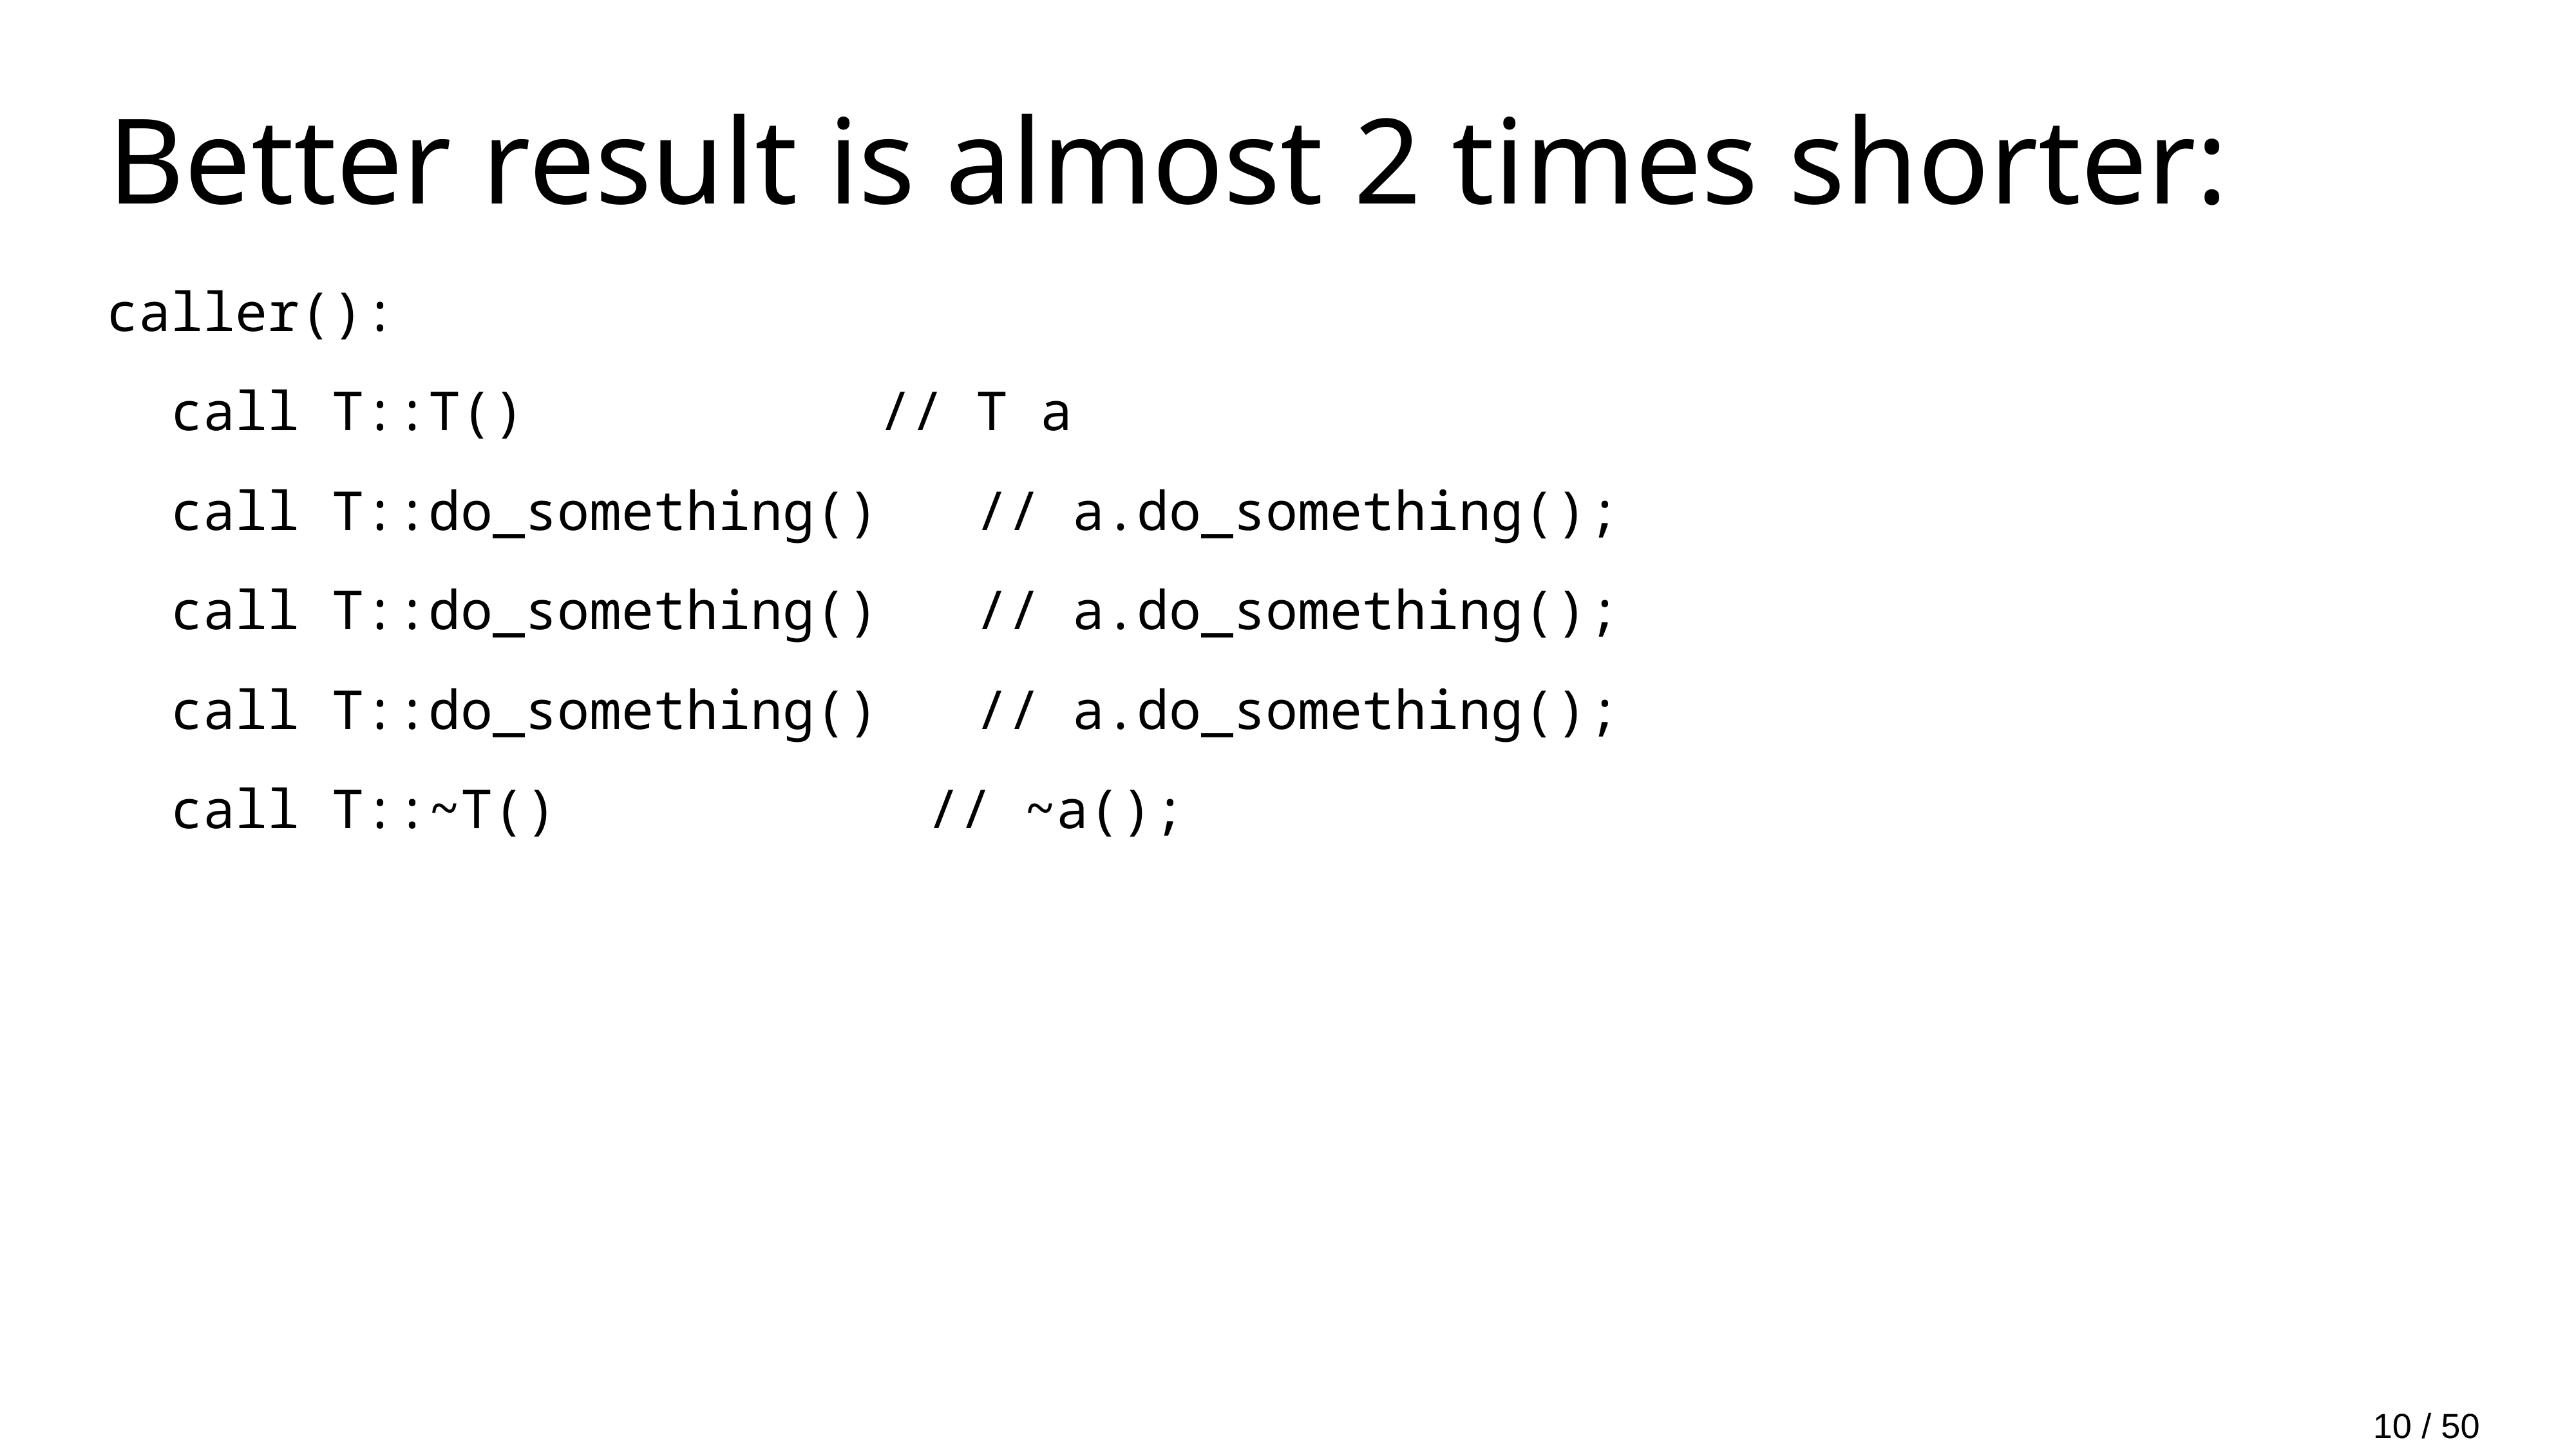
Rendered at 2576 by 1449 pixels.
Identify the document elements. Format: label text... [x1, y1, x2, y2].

title Better result is almost 2 times shorter: [108, 80, 2468, 211]
text_box <number> / 50 [2363, 1402, 2576, 1449]
list caller(): call T::T() // T a call T::do_something() // a.do_something(); call T::do_something() // a.do_something(); call T::do_something() // a.do_something(); call T::~T() // ~a(); [0, 211, 2576, 1366]
